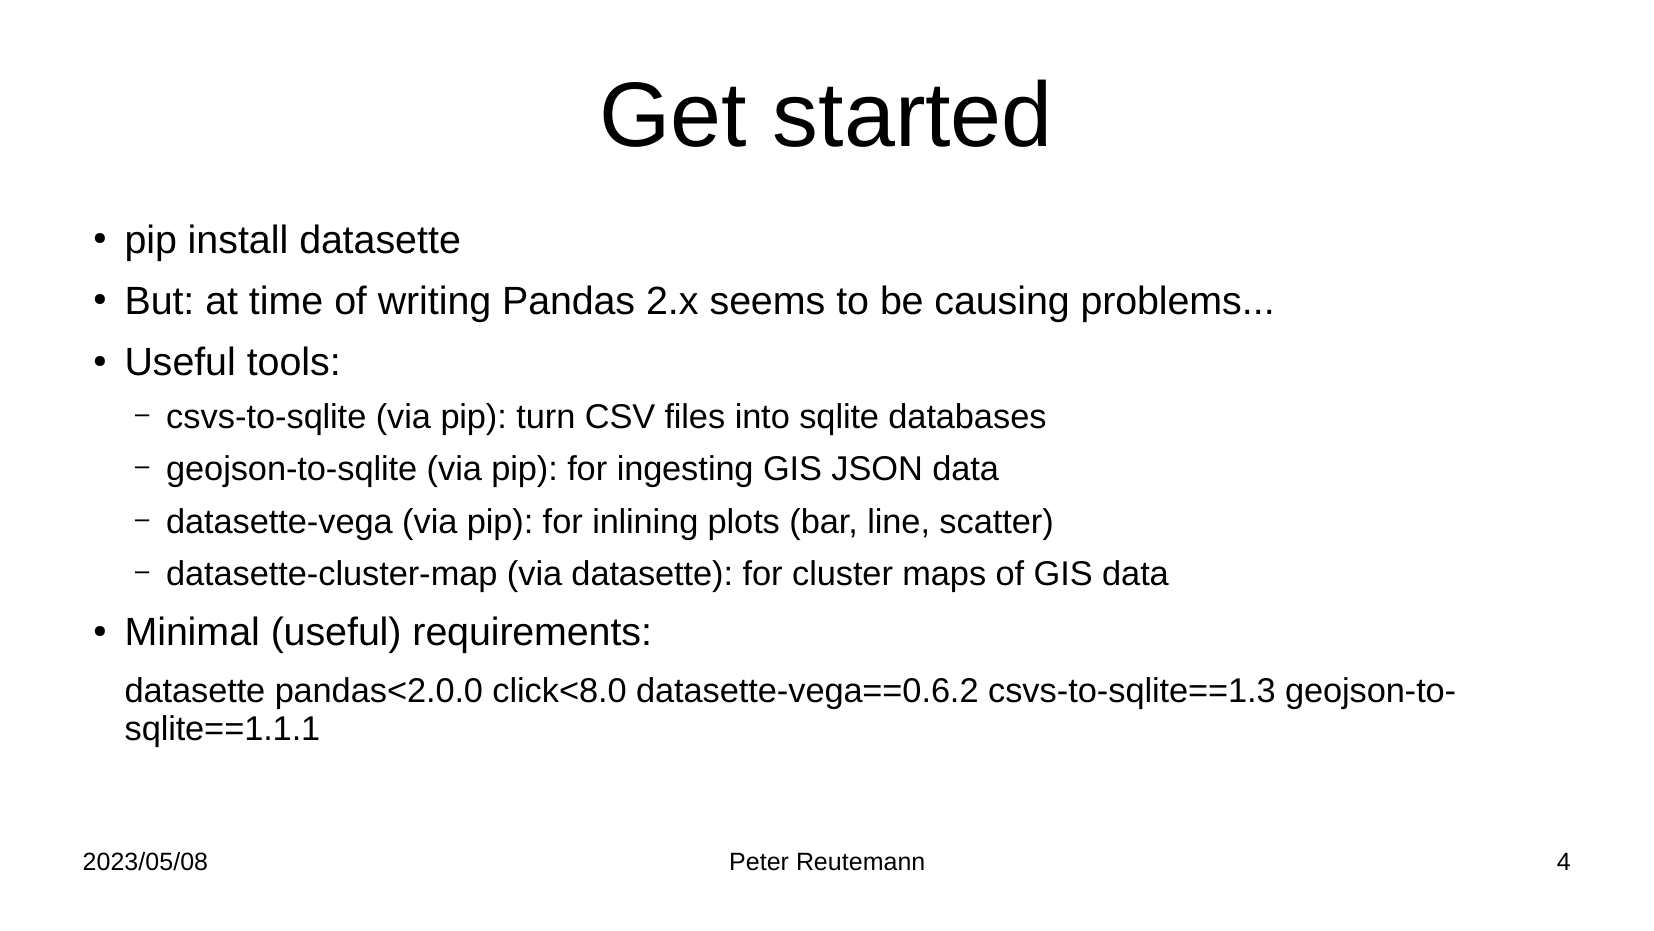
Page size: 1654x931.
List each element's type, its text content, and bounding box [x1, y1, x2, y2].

list pip install datasette But: at time of writing Pandas 2.x seems to be causing problems... Useful tools: csvs-to-sqlite (via pip): turn CSV files into sqlite databases geojson-to-sqlite (via pip): for ingesting GIS JSON data datasette-vega (via pip): for inlining plots (bar, line, scatter) datasette-cluster-map (via datasette): for cluster maps of GIS data Minimal (useful) requirements: datasette pandas<2.0.0 click<8.0 datasette-vega==0.6.2 csvs-to-sqlite==1.3 geojson-to-sqlite==1.1.1 [82, 217, 1571, 758]
title Get started [82, 37, 1571, 193]
